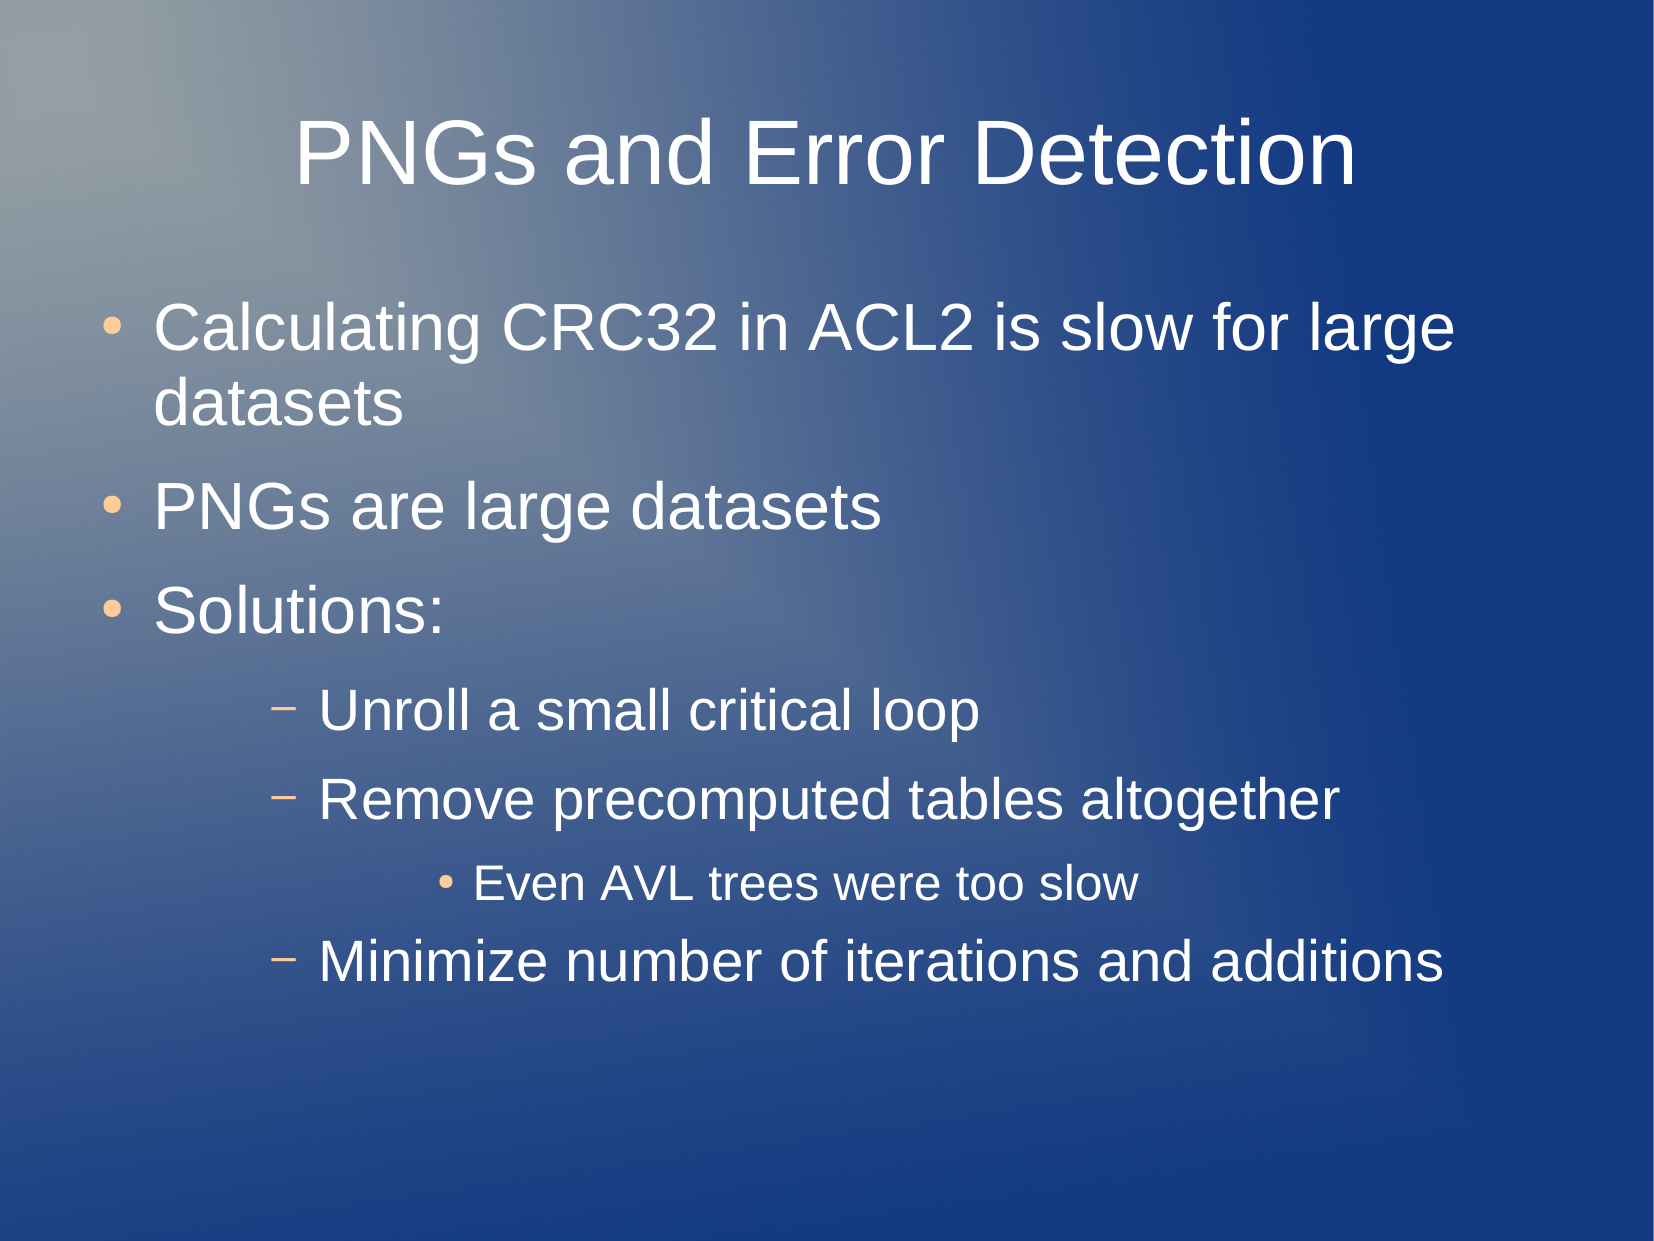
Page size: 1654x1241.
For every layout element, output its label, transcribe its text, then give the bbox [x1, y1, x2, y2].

picture [0, 0, 1654, 1241]
list Calculating CRC32 in ACL2 is slow for large datasets PNGs are large datasets Solutions: Unroll a small critical loop Remove precomputed tables altogether Even AVL trees were too slow Minimize number of iterations and additions [82, 290, 1571, 994]
title PNGs and Error Detection [82, 56, 1571, 250]
